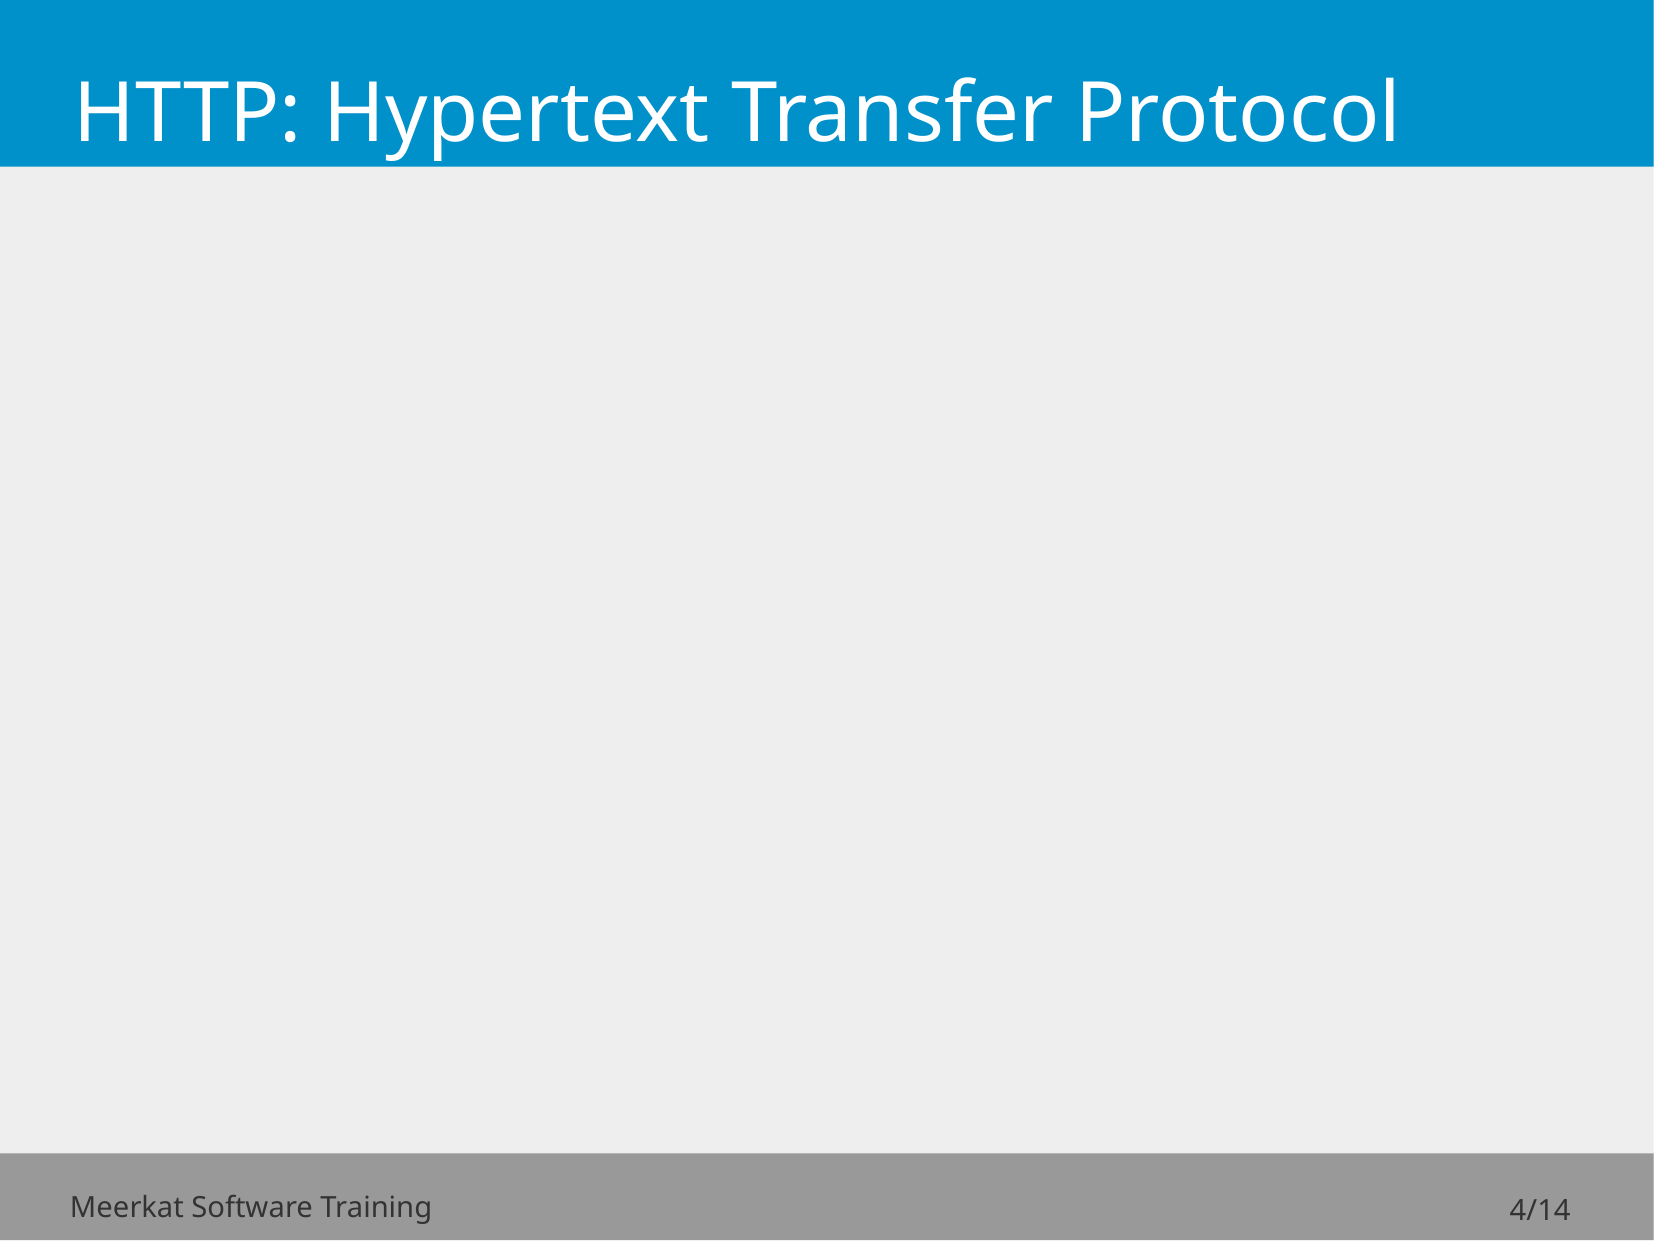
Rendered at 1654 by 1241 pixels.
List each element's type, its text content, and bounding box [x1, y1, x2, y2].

text_box HTTP: Hypertext Transfer Protocol [58, 45, 1418, 227]
